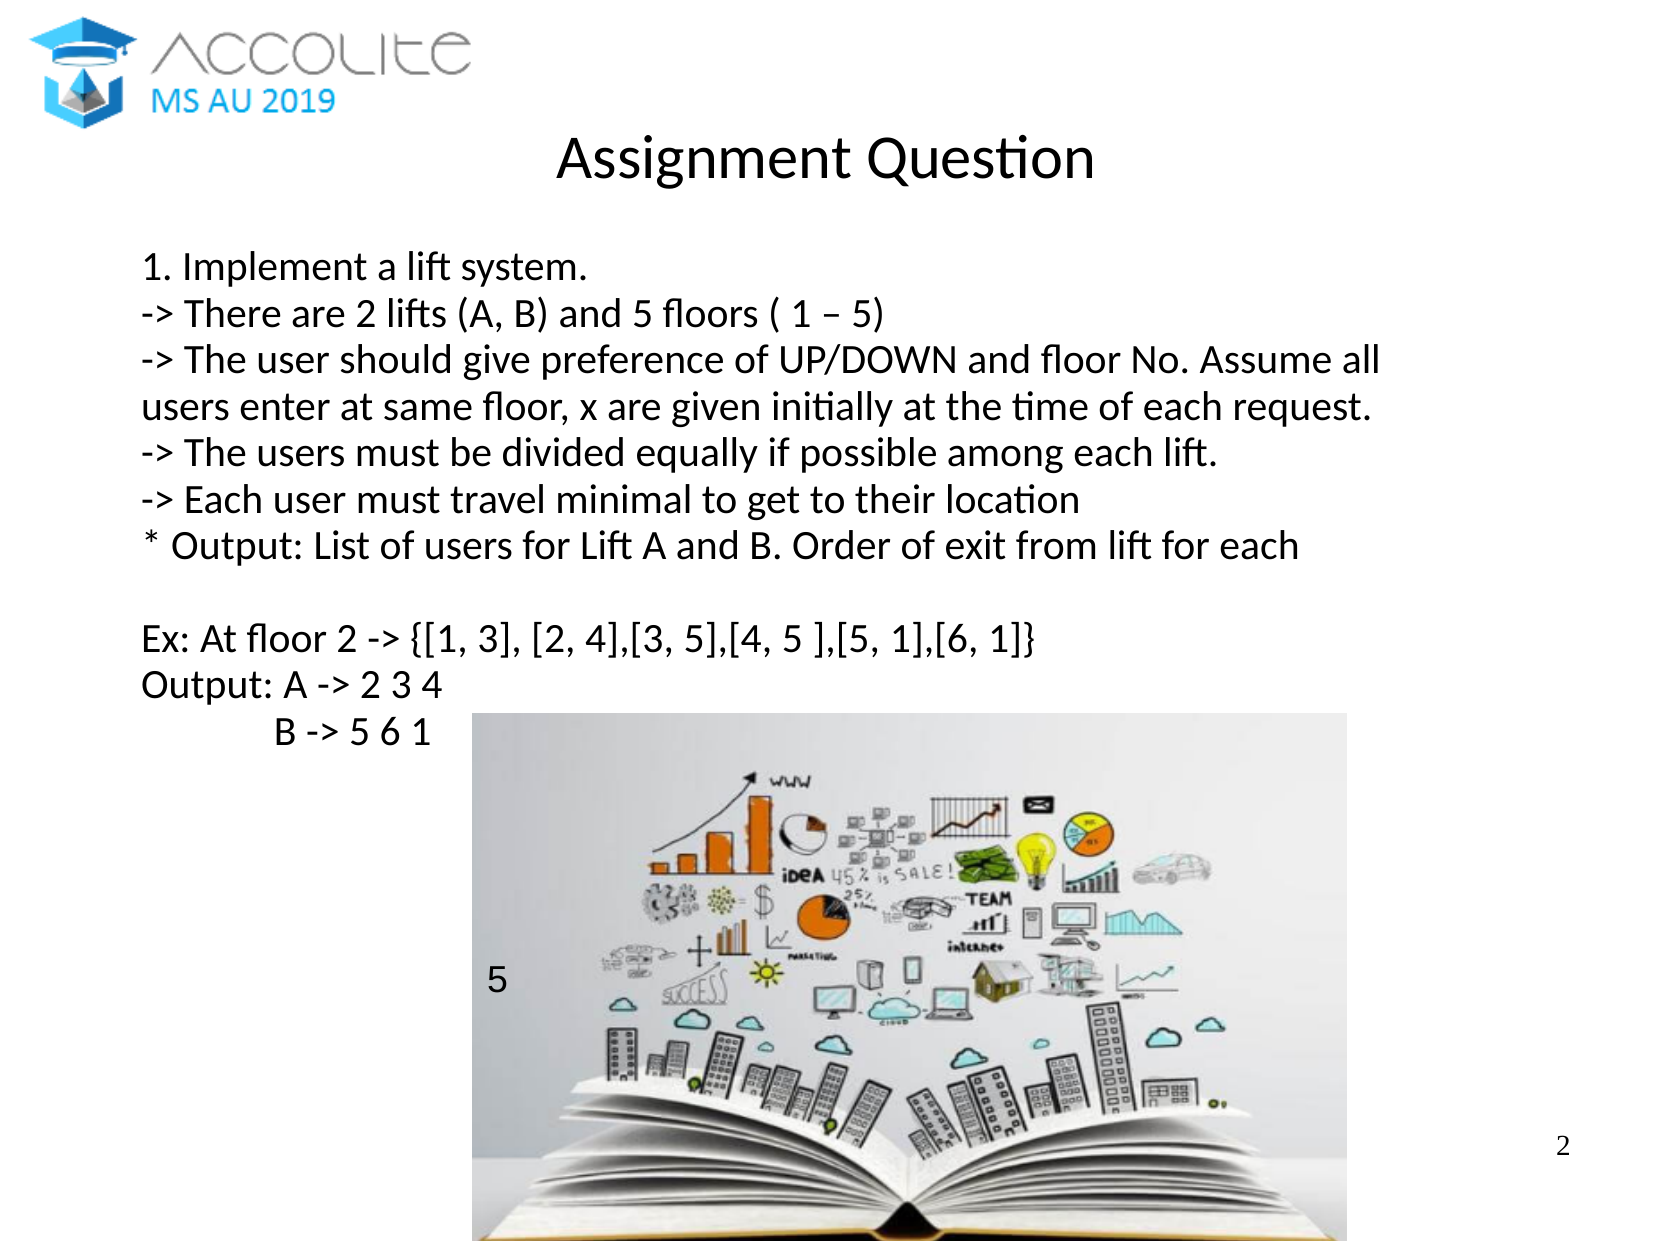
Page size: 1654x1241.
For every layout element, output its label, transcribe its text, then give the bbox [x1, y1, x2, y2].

picture [26, 15, 485, 138]
text_box 1. Implement a lift system. -> There are 2 lifts (A, B) and 5 floors ( 1 – 5) -> The user should give preference of UP/DOWN and floor No. Assume all users enter at same floor, x are given initially at the time of each request. -> The users must be divided equally if possible among each lift. -> Each user must travel minimal to get to their location * Output: List of users for Lift A and B. Order of exit from lift for each Ex: At floor 2 -> {[1, 3], [2, 4],[3, 5],[4, 5 ],[5, 1],[6, 1]} Output: A -> 2 3 4 B -> 5 6 1 [126, 236, 1481, 1077]
picture [472, 713, 1347, 1241]
title Assignment Question [82, 49, 1571, 257]
